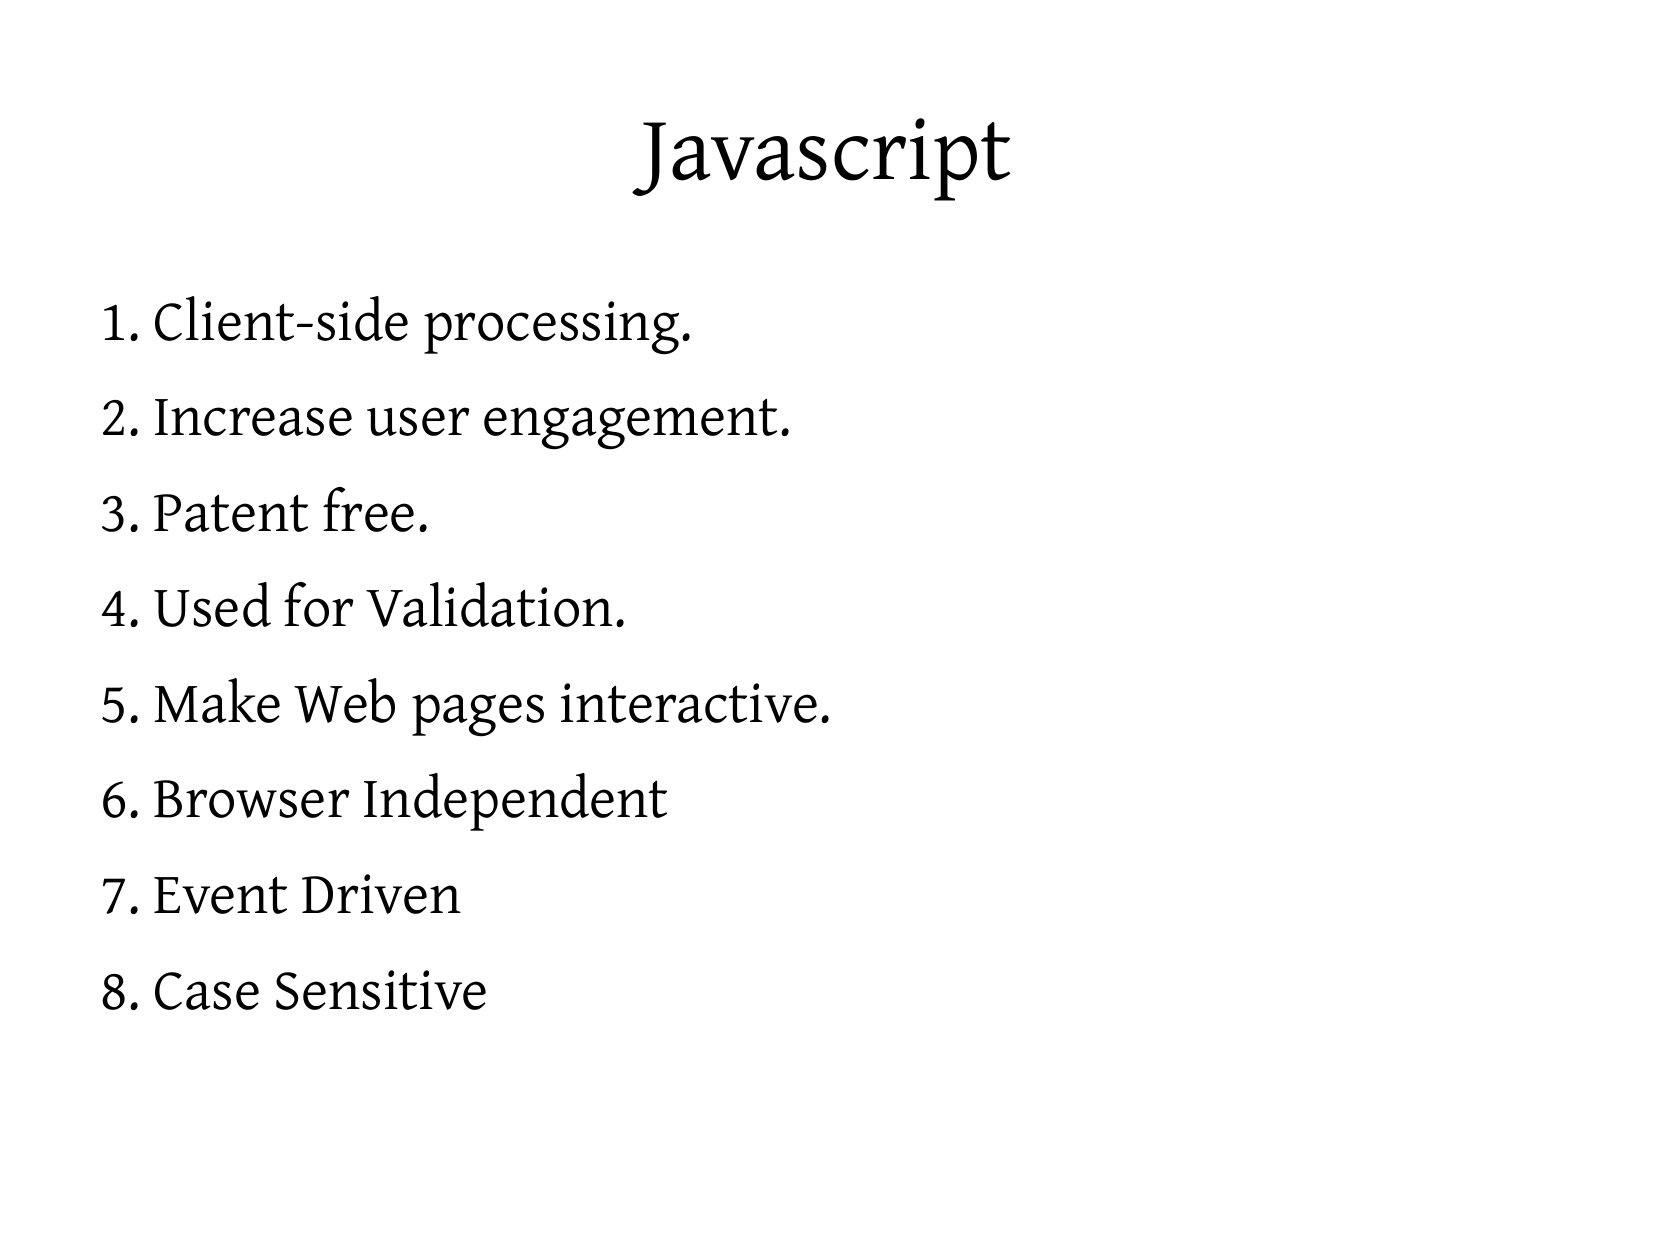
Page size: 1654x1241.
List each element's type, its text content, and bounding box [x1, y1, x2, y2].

list Client-side processing. Increase user engagement. Patent free. Used for Validation. Make Web pages interactive. Browser Independent Event Driven Case Sensitive [82, 290, 1571, 1109]
title Javascript [82, 49, 1571, 257]
